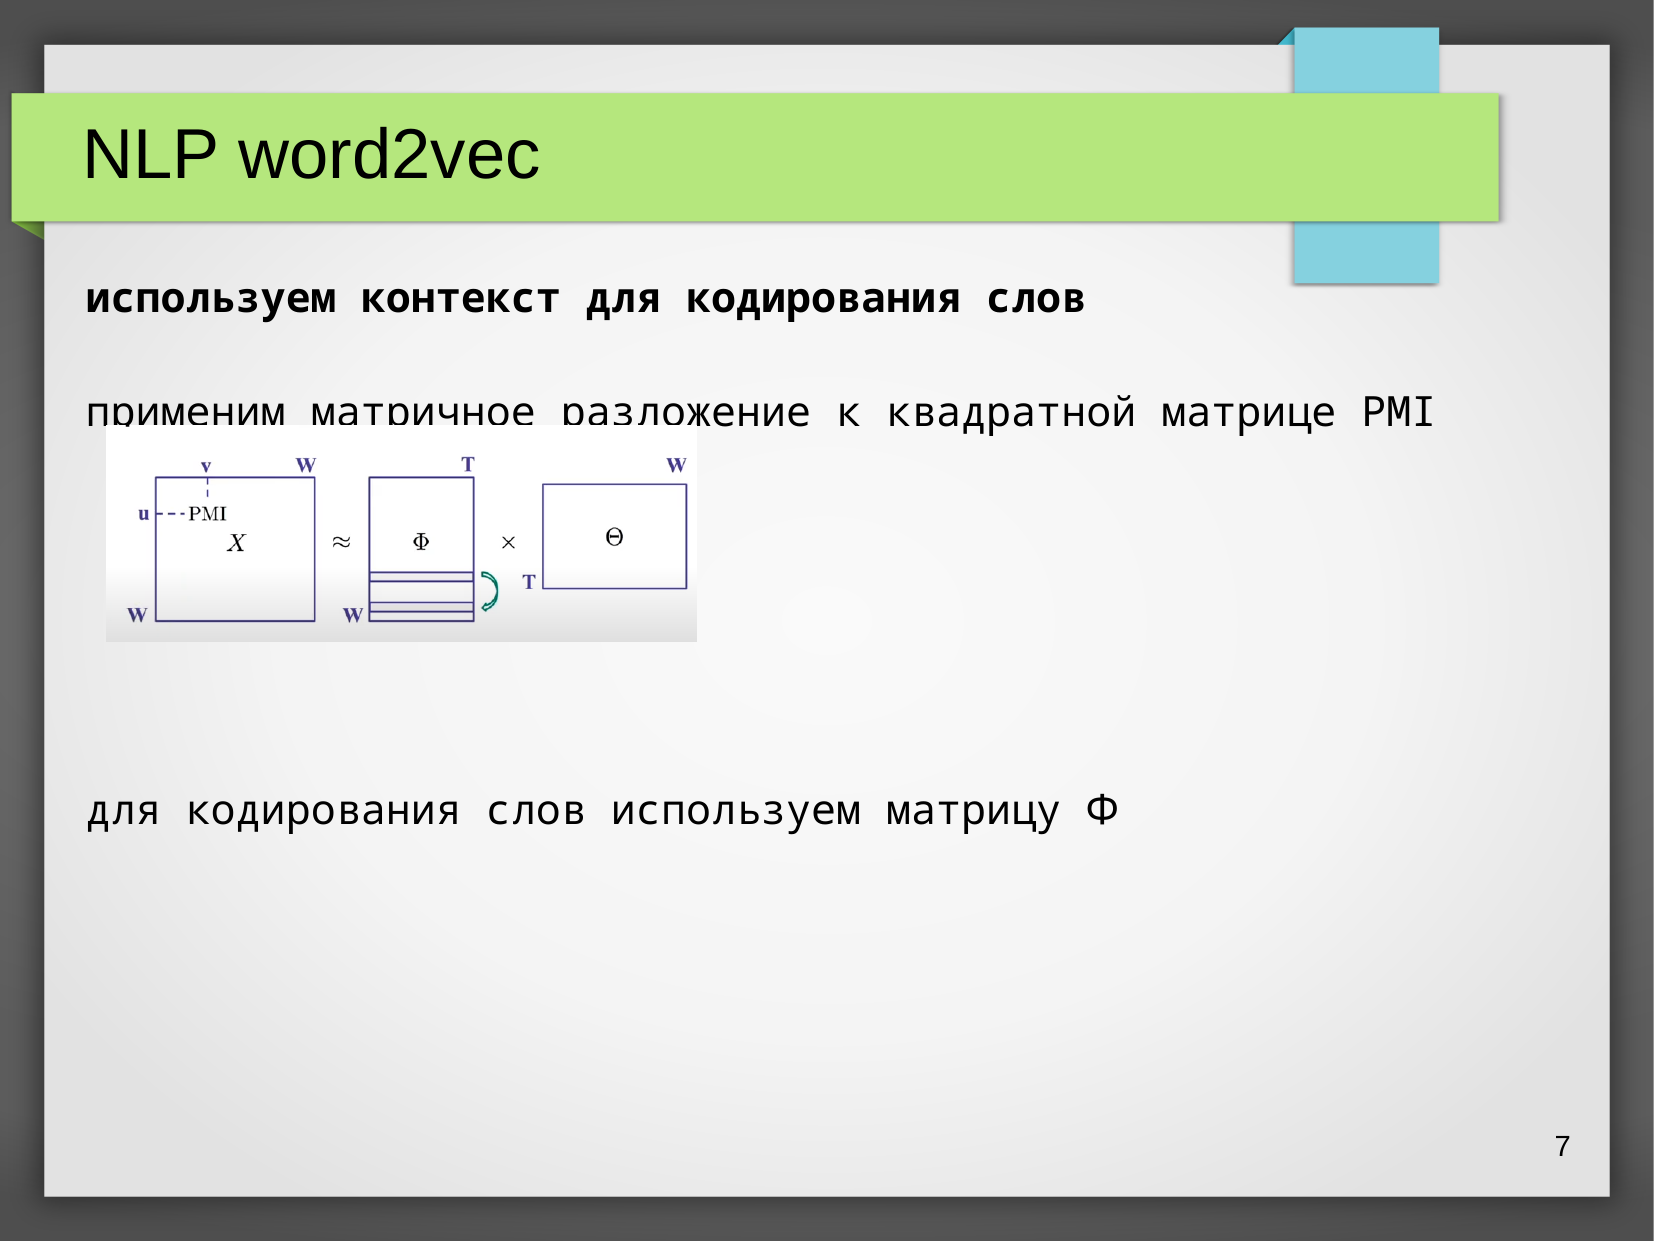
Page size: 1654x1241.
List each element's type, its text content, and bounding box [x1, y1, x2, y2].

picture [0, 0, 1654, 1241]
title NLP word2vec [82, 113, 1406, 194]
text_box используем контекст для кодирования слов применим матричное разложение к квадратной матрице PMI для кодирования слов используем матрицу Ф Радослав Нейчев Прикладное машинное обучение 1. Intro to NLP. Word embeddings [70, 259, 1548, 1169]
